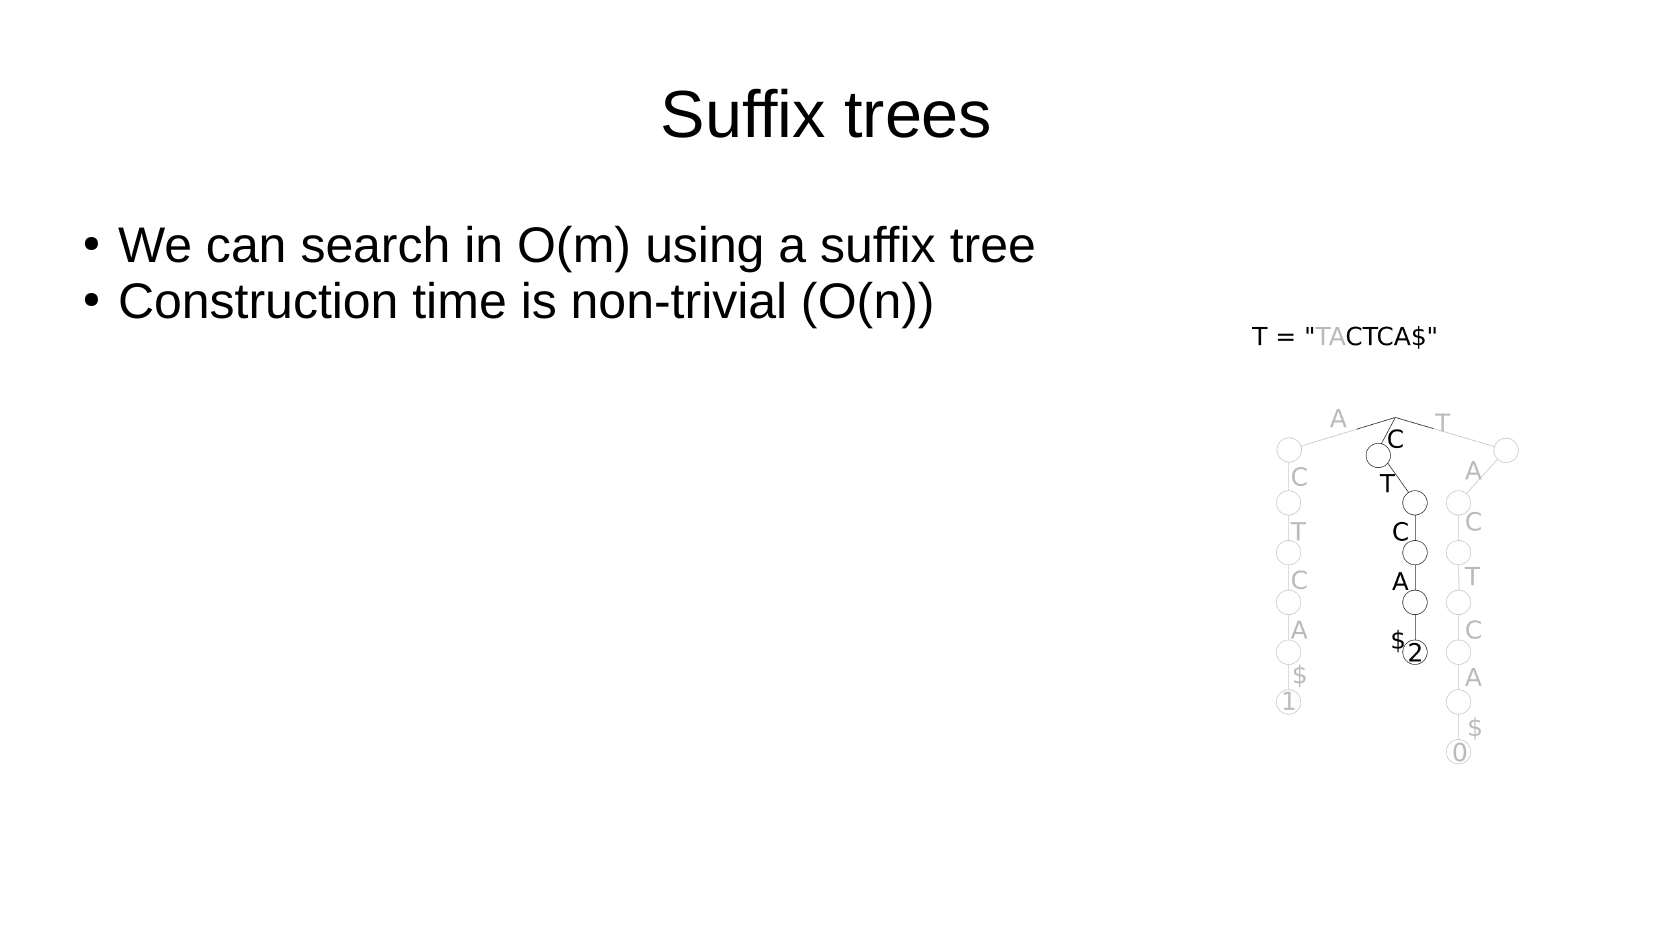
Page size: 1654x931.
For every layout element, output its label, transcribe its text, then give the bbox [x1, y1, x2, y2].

text_box [1314, 322, 1346, 352]
title Suffix trees [82, 37, 1571, 193]
picture [1218, 402, 1525, 796]
text_box [1433, 397, 1593, 794]
text_box [1197, 397, 1357, 794]
subtitle We can search in O(m) using a suffix tree Construction time is non-trivial (O(n)) [82, 217, 1571, 758]
picture [1241, 287, 1450, 352]
